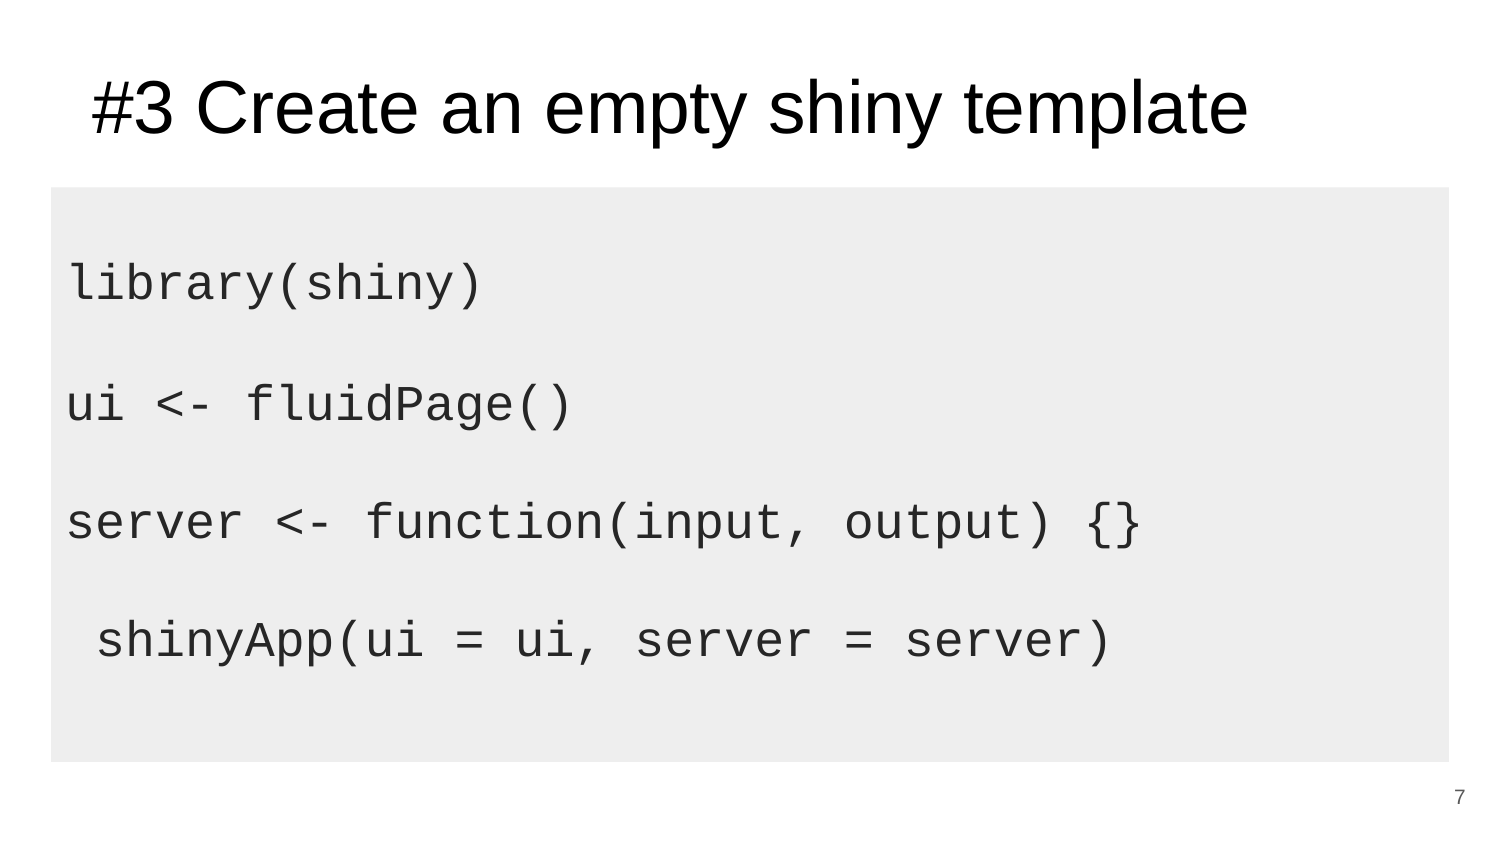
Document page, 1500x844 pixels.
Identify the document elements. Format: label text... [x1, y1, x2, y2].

slide_number <number> [1438, 783, 1470, 844]
title #3 Create an empty shiny template [90, 56, 1276, 187]
text_box [51, 187, 1449, 762]
text_box library(shiny) ui <- fluidPage() server <- function(input, output) {} shinyApp(ui = ui, server = server) [63, 247, 1148, 667]
